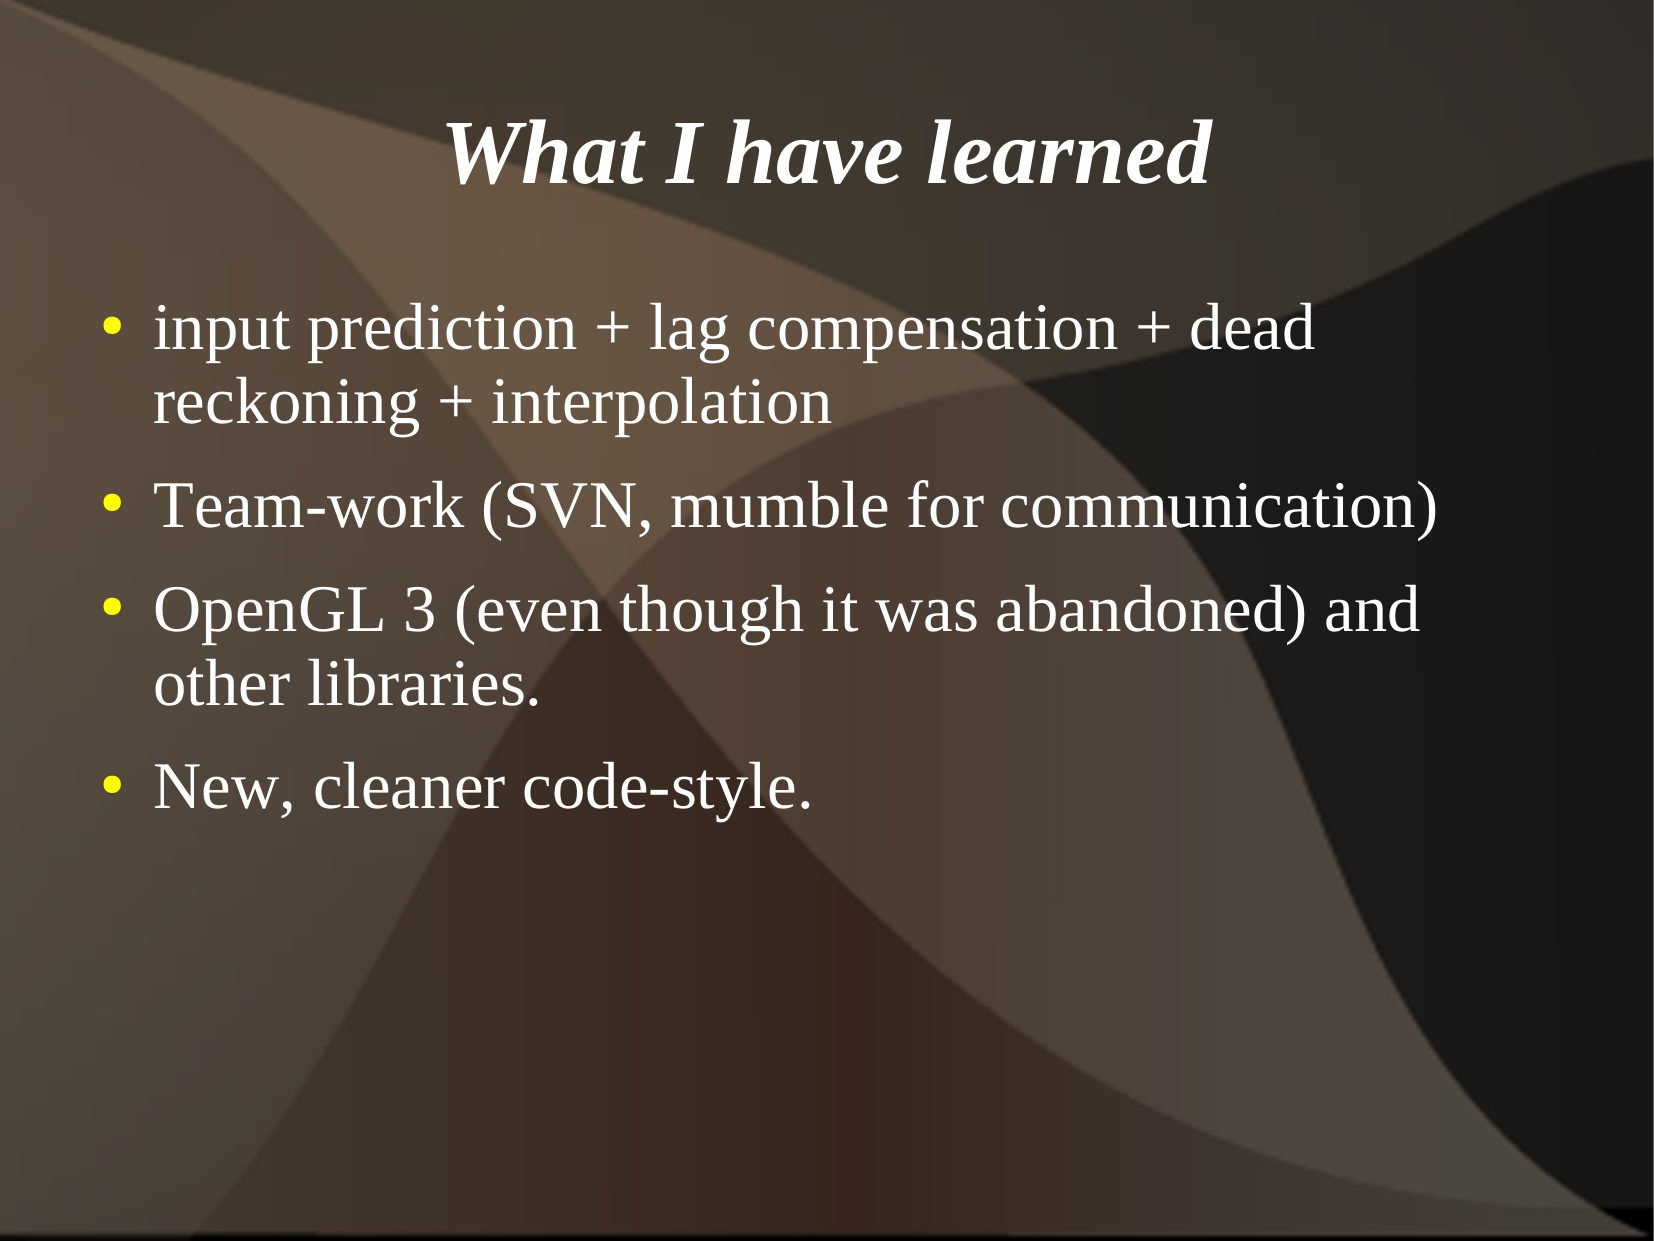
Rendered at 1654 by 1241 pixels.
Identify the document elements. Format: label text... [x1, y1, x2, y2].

picture [0, 0, 1654, 1241]
list input prediction + lag compensation + dead reckoning + interpolation Team-work (SVN, mumble for communication) OpenGL 3 (even though it was abandoned) and other libraries. New, cleaner code-style. [82, 290, 1571, 1010]
title What I have learned [82, 49, 1571, 257]
